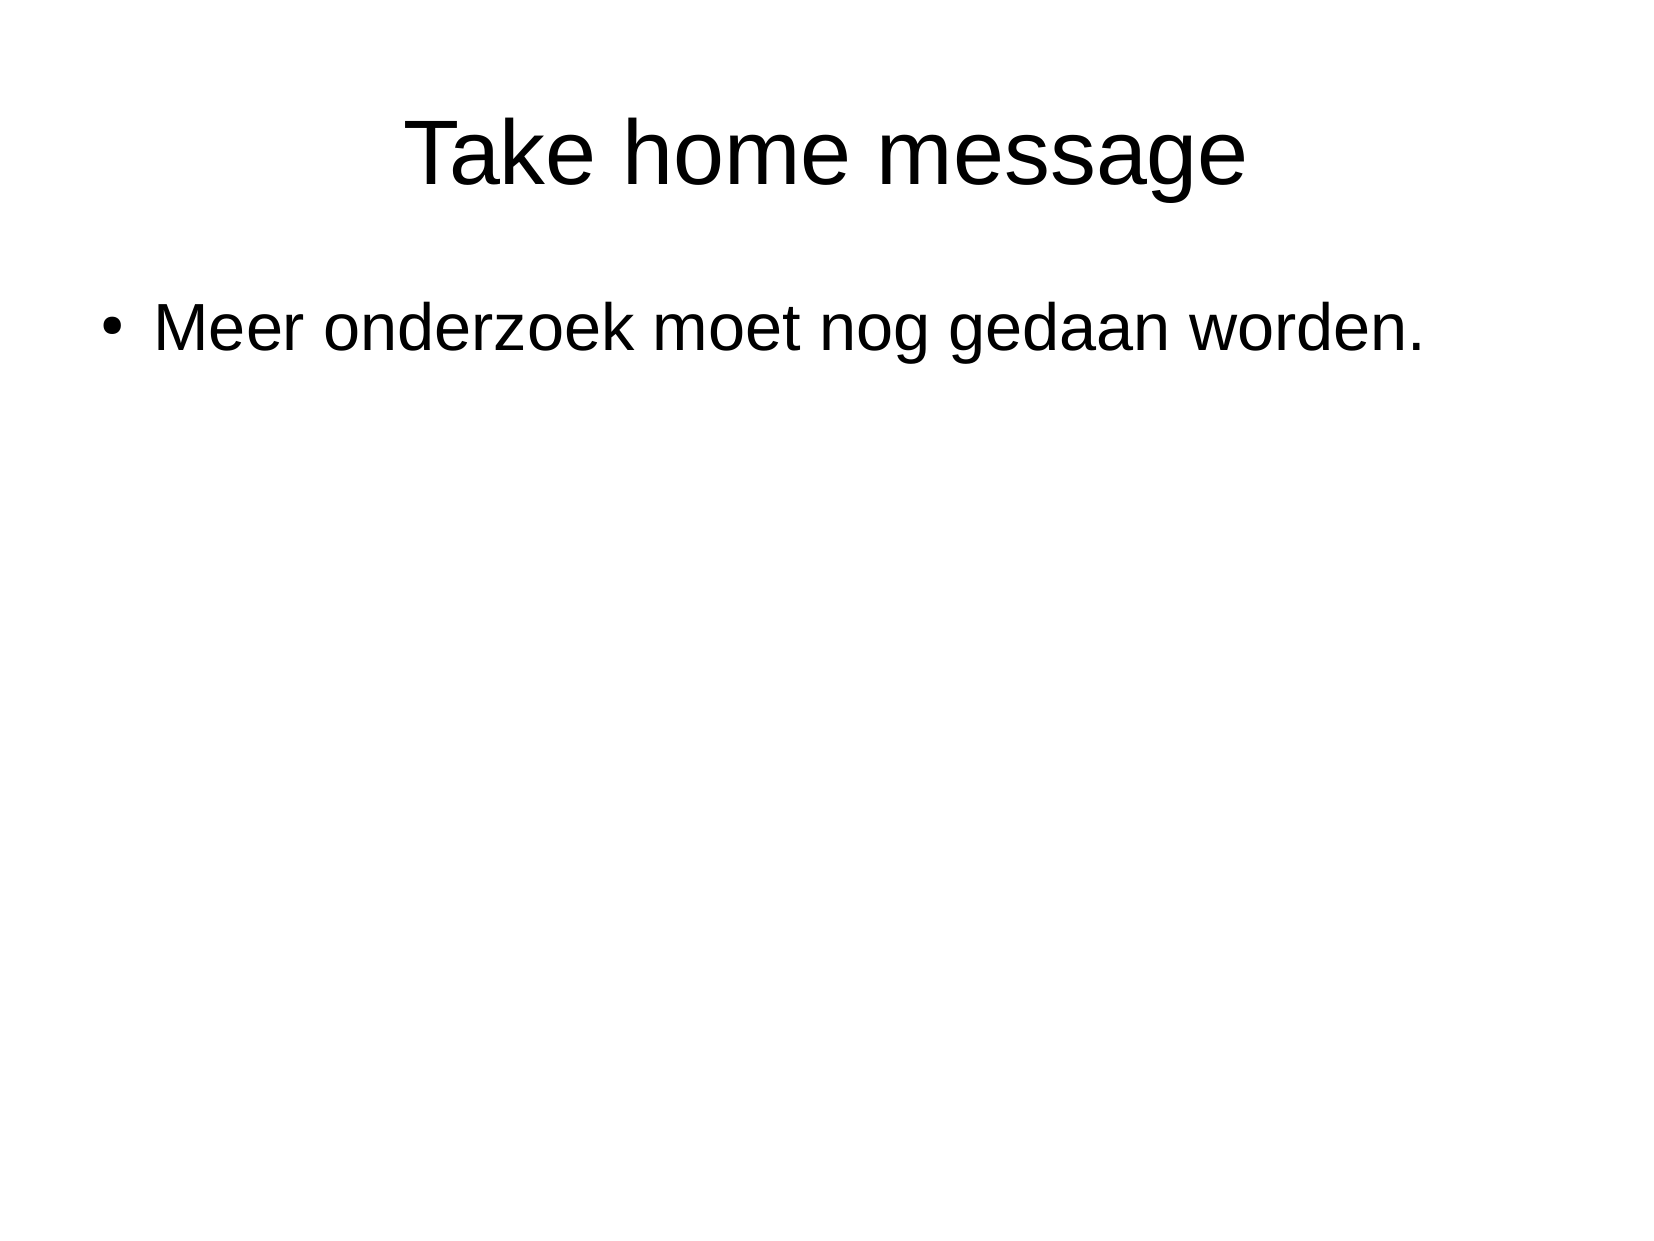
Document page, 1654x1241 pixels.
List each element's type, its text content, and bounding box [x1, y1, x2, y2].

list Meer onderzoek moet nog gedaan worden. [82, 290, 1571, 1010]
title Take home message [82, 49, 1571, 257]
